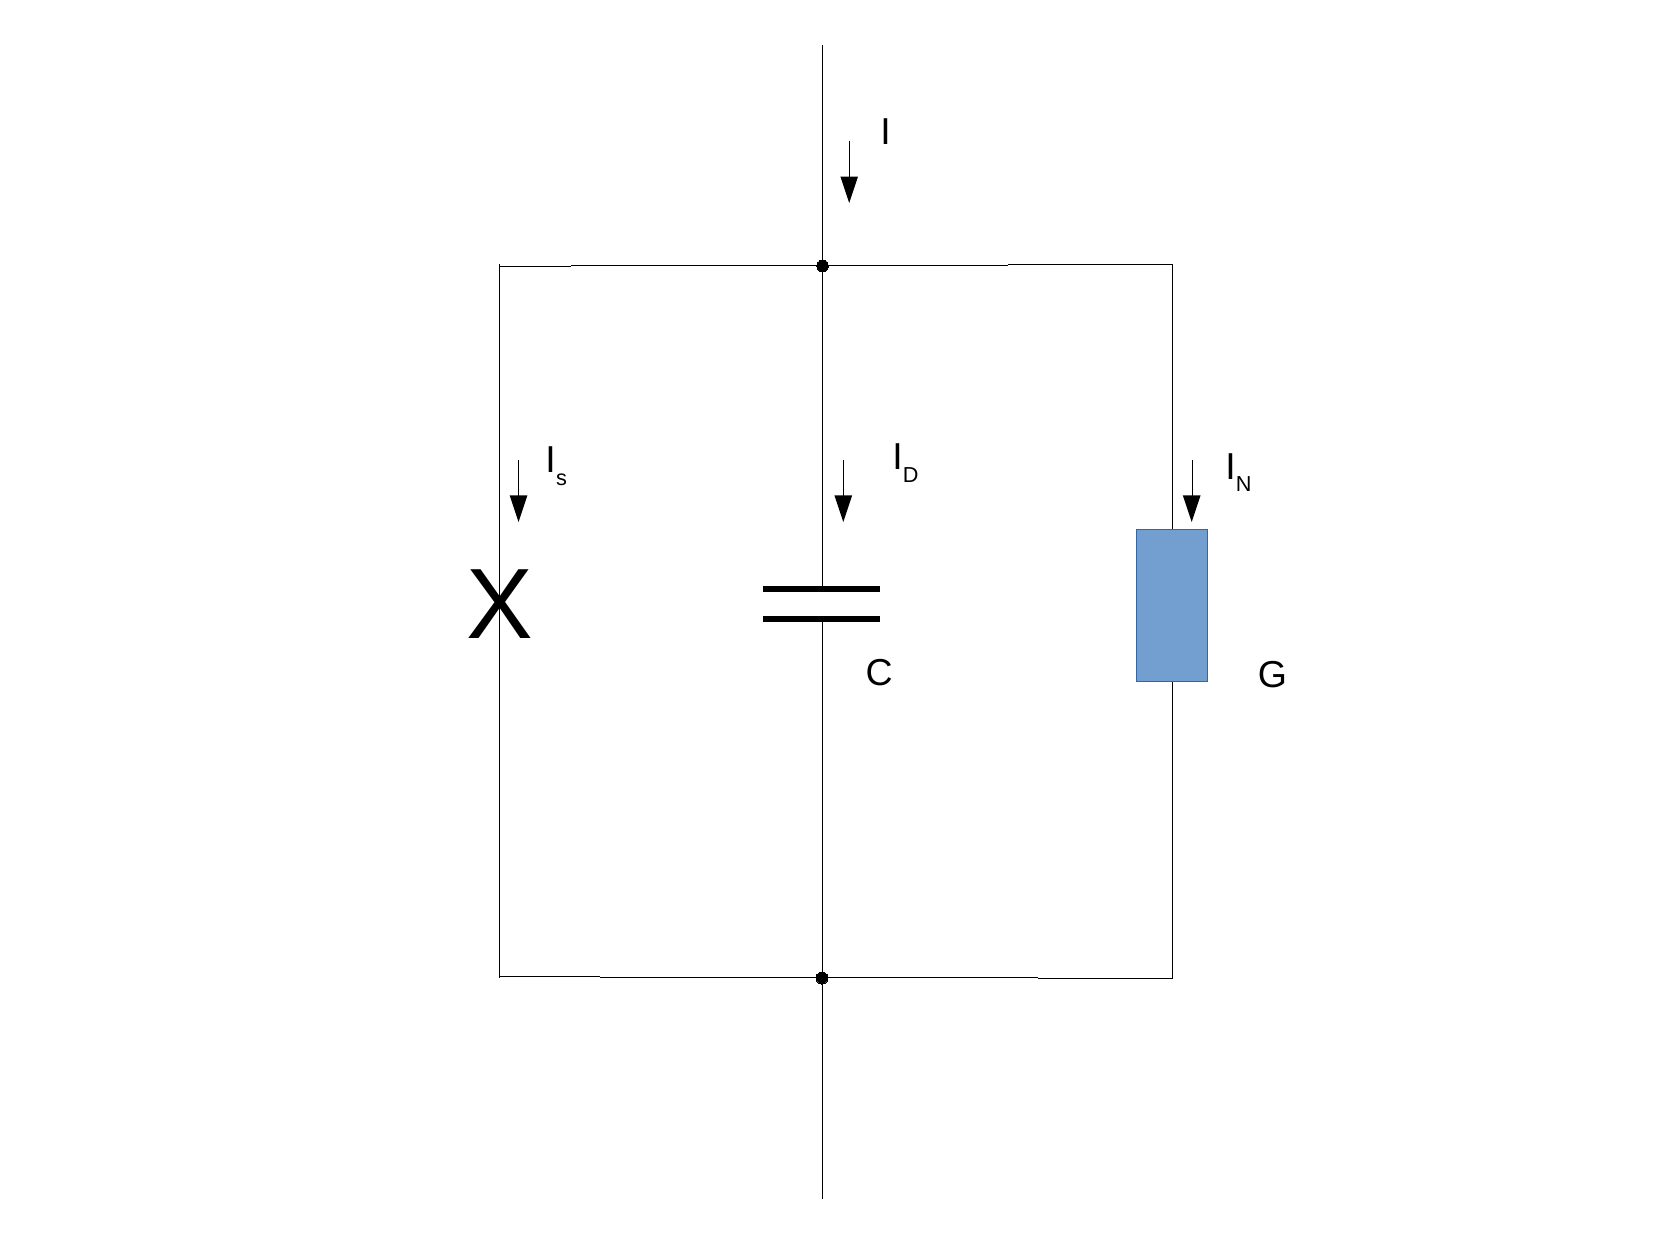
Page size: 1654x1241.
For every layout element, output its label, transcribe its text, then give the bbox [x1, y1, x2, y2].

text_box [1136, 529, 1208, 682]
text_box G [1243, 645, 1362, 703]
text_box I [865, 103, 1043, 160]
text_box IN [1210, 438, 1352, 504]
text_box Is [530, 431, 672, 498]
text_box C [850, 644, 970, 702]
text_box X [452, 541, 545, 668]
text_box ID [877, 428, 1019, 495]
text_box [816, 259, 829, 272]
text_box [816, 971, 828, 985]
